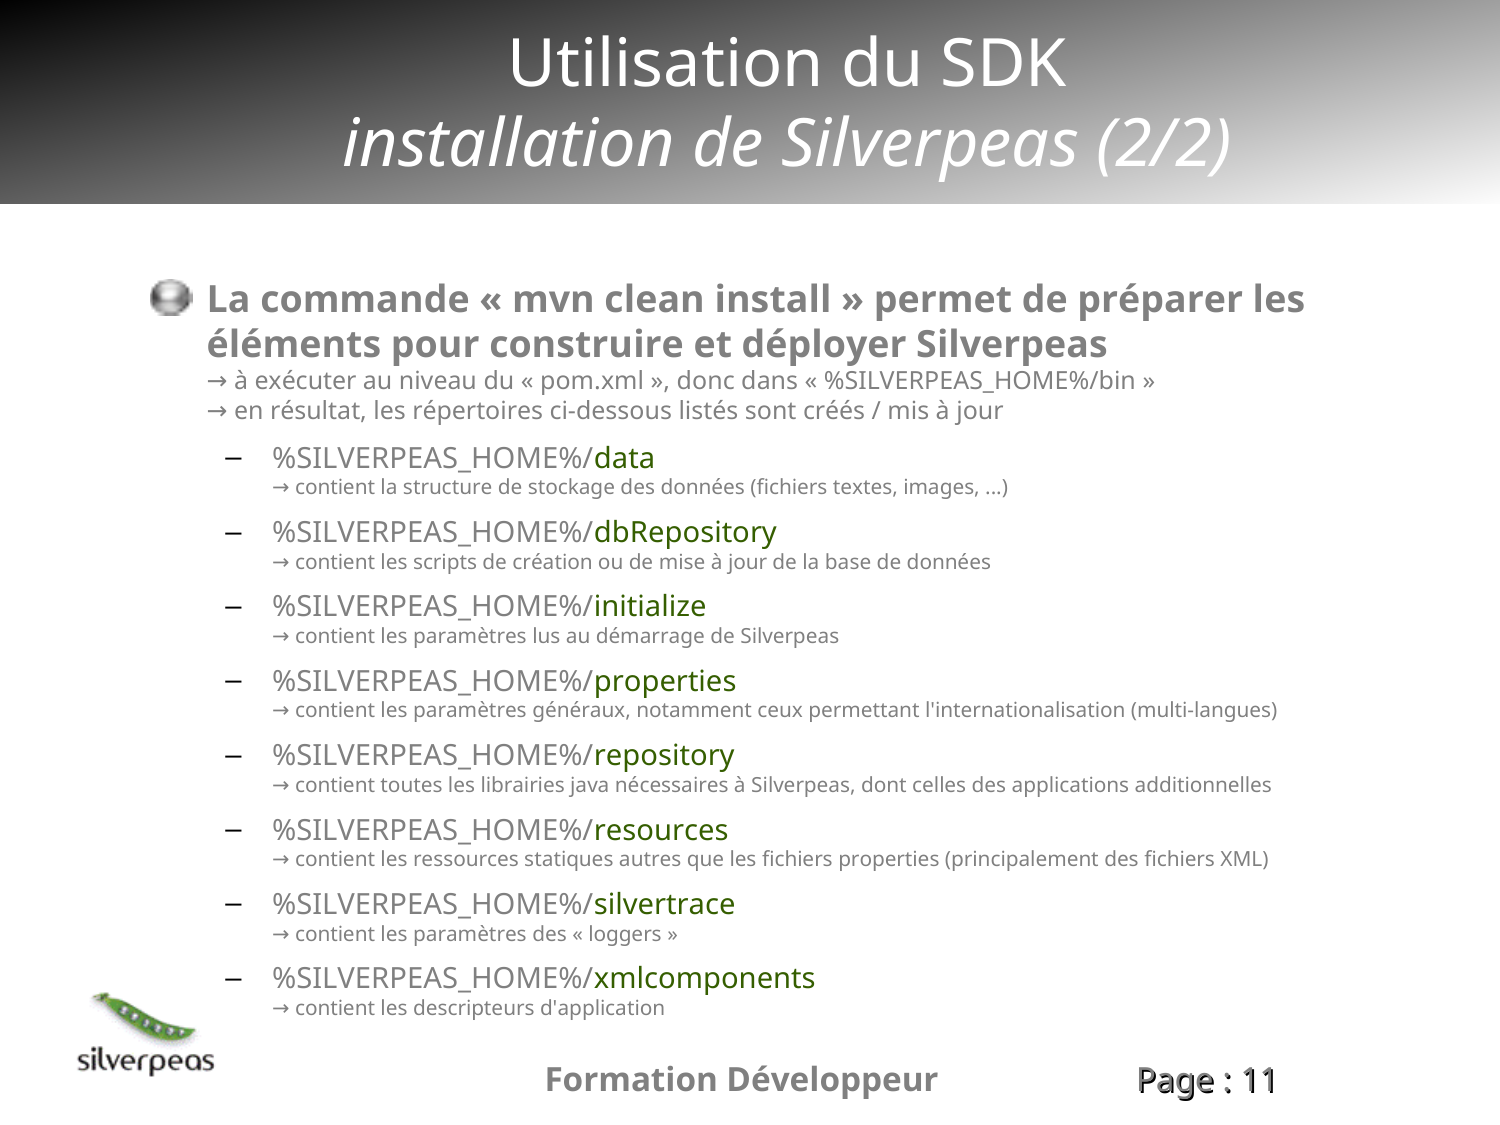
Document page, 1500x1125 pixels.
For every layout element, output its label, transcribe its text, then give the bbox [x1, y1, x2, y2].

list La commande « mvn clean install » permet de préparer les éléments pour construire et déployer Silverpeas → à exécuter au niveau du « pom.xml », donc dans « %SILVERPEAS_HOME%/bin » → en résultat, les répertoires ci-dessous listés sont créés / mis à jour %SILVERPEAS_HOME%/data → contient la structure de stockage des données (fichiers textes, images, ...) %SILVERPEAS_HOME%/dbRepository → contient les scripts de création ou de mise à jour de la base de données %SILVERPEAS_HOME%/initialize → contient les paramètres lus au démarrage de Silverpeas %SILVERPEAS_HOME%/properties → contient les paramètres généraux, notamment ceux permettant l'internationalisation (multi-langues) %SILVERPEAS_HOME%/repository → contient toutes les librairies java nécessaires à Silverpeas, dont celles des applications additionnelles %SILVERPEAS_HOME%/resources → contient les ressources statiques autres que les fichiers properties (principalement des fichiers XML) %SILVERPEAS_HOME%/silvertrace → contient les paramètres des « loggers » %SILVERPEAS_HOME%/xmlcomponents → contient les descripteurs d'application [135, 267, 1411, 1025]
title Utilisation du SDK installation de Silverpeas (2/2) [206, 0, 1369, 201]
picture [68, 985, 225, 1083]
